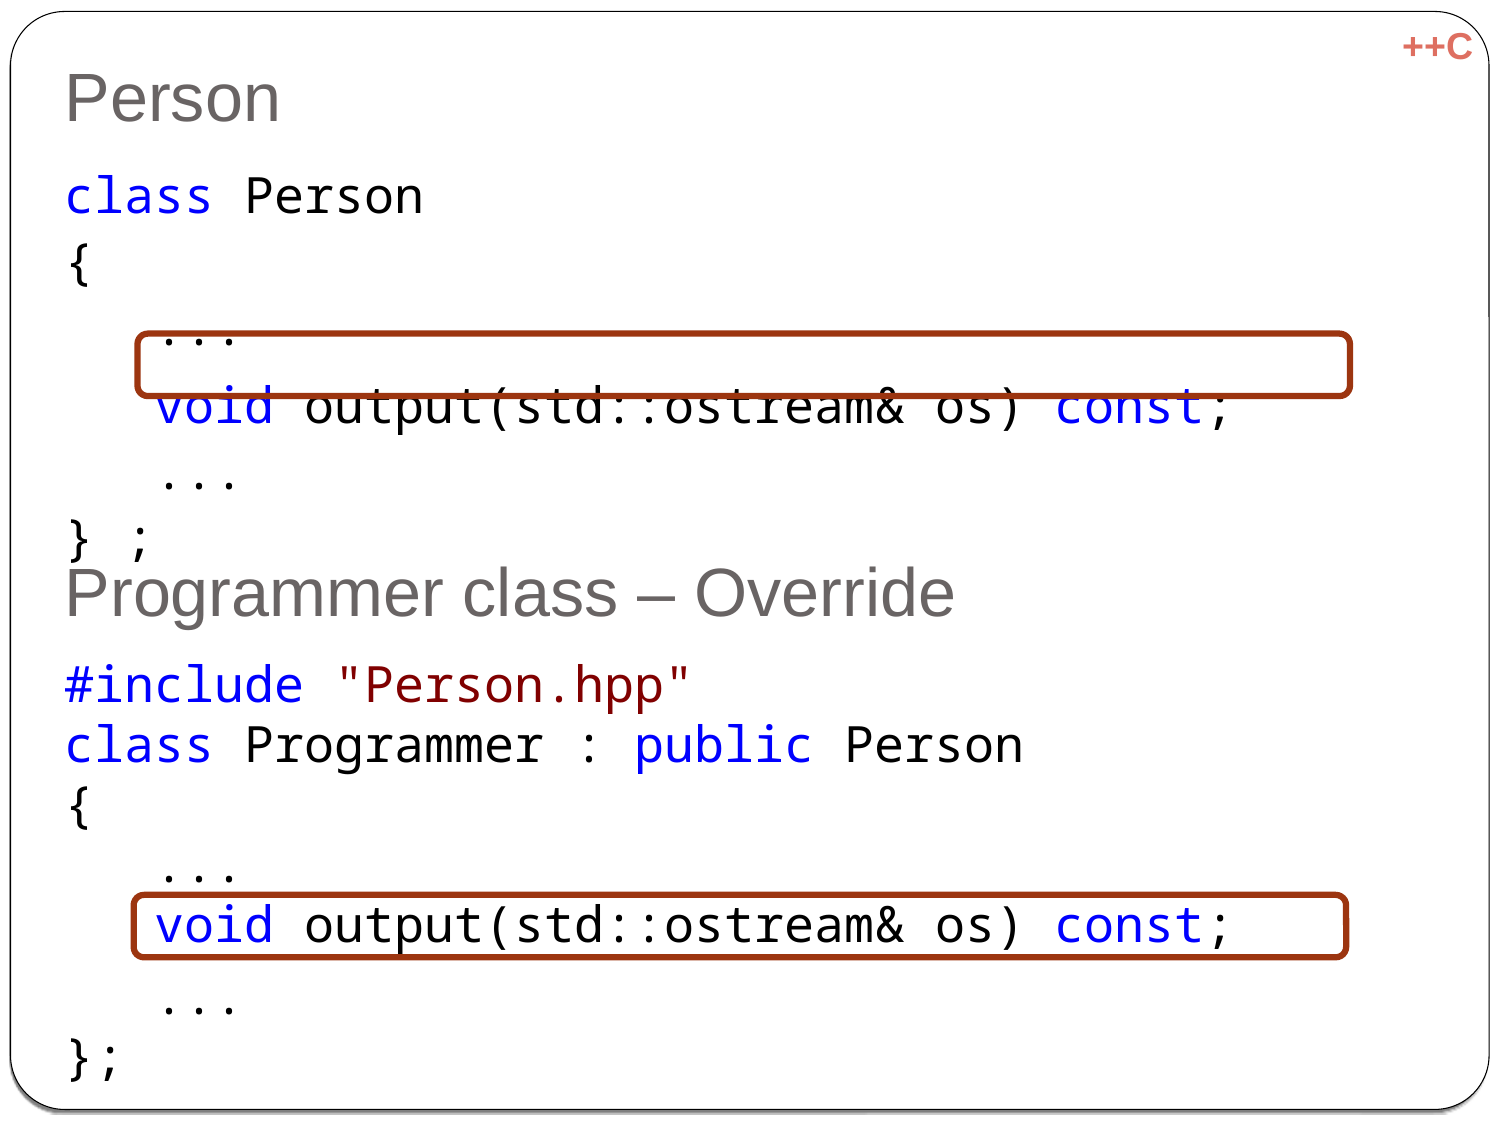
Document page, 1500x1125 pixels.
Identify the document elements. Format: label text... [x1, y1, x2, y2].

title Programmer class – Override [50, 539, 1451, 644]
list class Person { ... void output(std::ostream& os) const; ... } ; [50, 149, 1450, 539]
list #include "Person.hpp" class Programmer : public Person { ... void output(std::ostream& os) const; ... }; [50, 644, 1500, 1125]
title Person [50, 45, 1450, 149]
